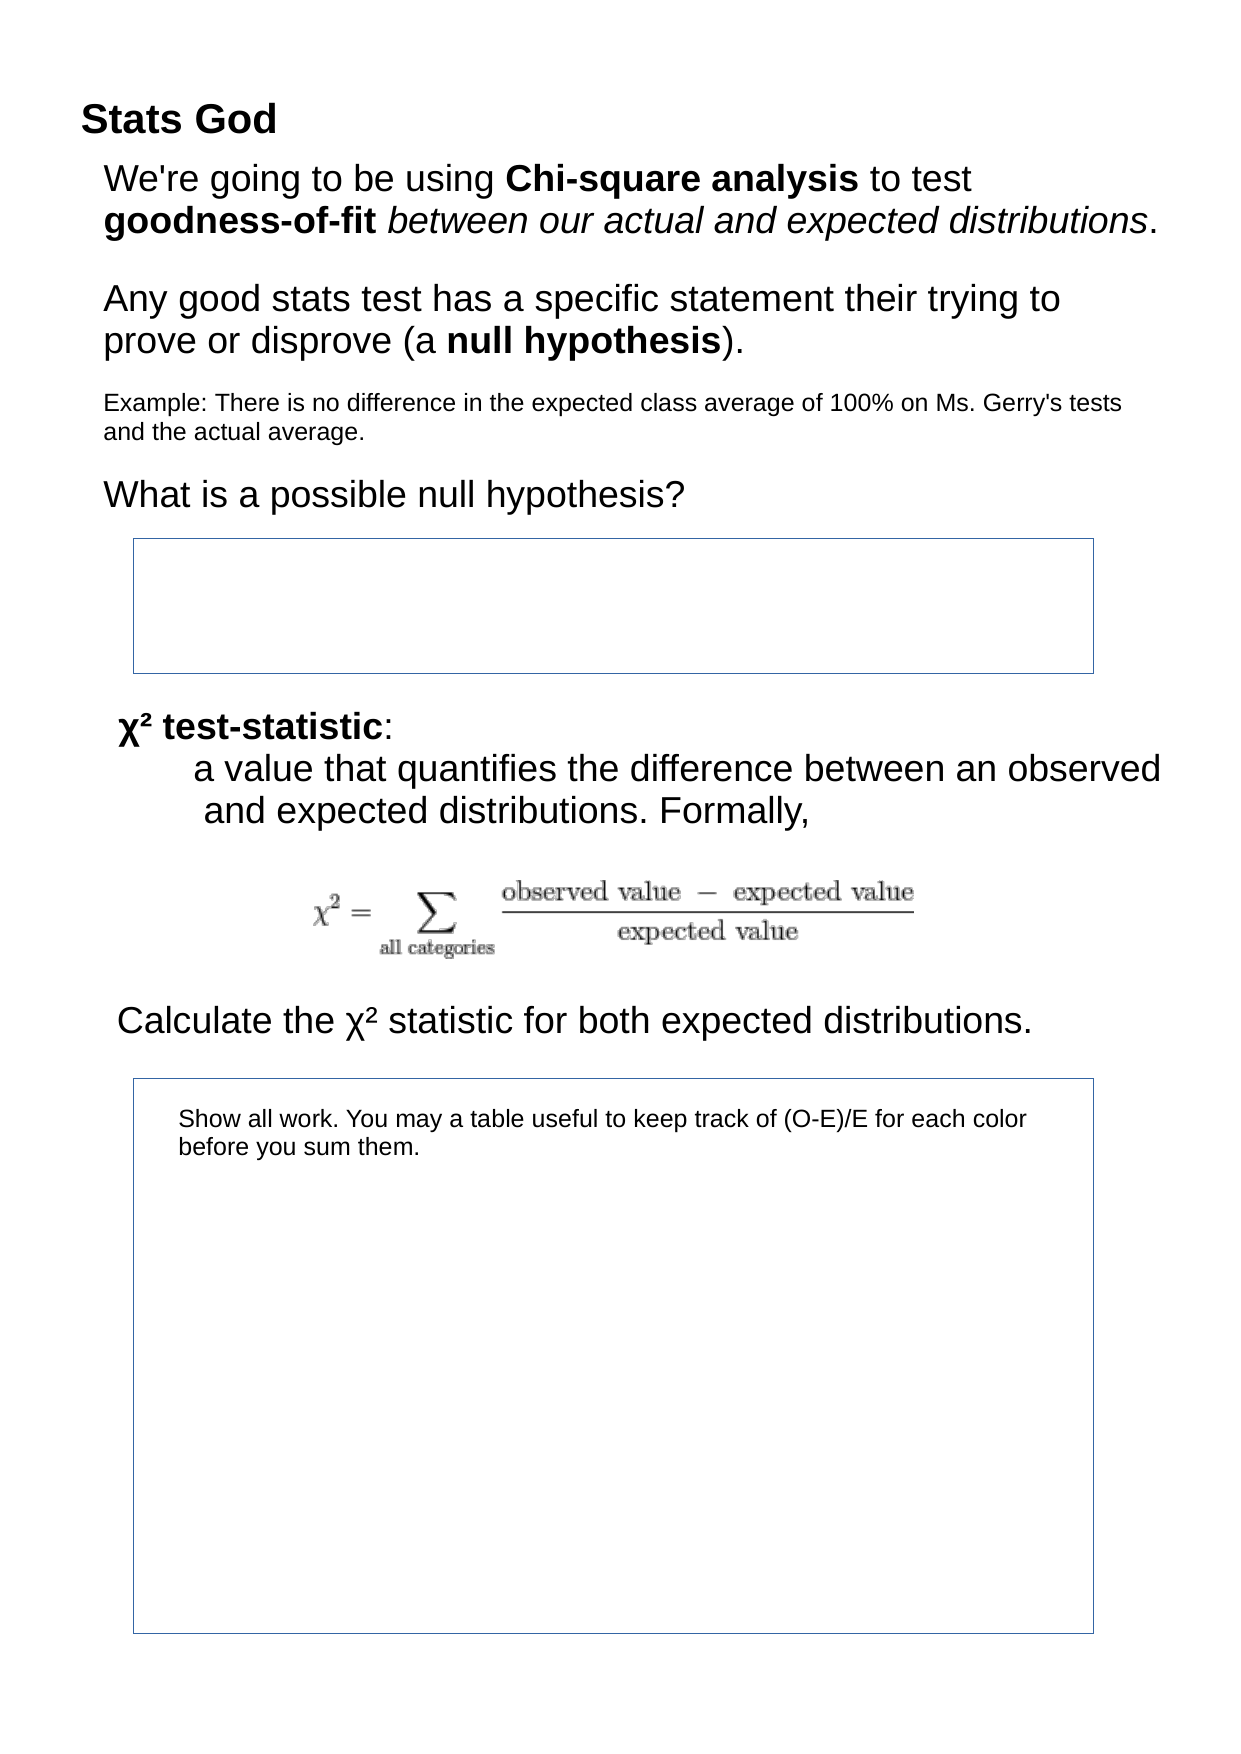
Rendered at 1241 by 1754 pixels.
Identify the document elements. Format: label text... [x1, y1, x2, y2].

text_box χ² test-statistic: a value that quantifies the difference between an observed and expected distributions. Formally, [103, 697, 1177, 839]
text_box Stats God [66, 88, 294, 151]
text_box Show all work. You may a table useful to keep track of (O-E)/E for each color before you sum them. [163, 1097, 1064, 1169]
picture [313, 880, 914, 959]
text_box Any good stats test has a specific statement their trying to prove or disprove (a null hypothesis). Example: There is no difference in the expected class average of 100% on Ms. Gerry's tests and the actual average. What is a possible null hypothesis? [88, 269, 1169, 524]
text_box We're going to be using Chi-square analysis to test goodness-of-fit between our actual and expected distributions. [88, 150, 1174, 334]
text_box Calculate the χ² statistic for both expected distributions. [102, 991, 1049, 1049]
